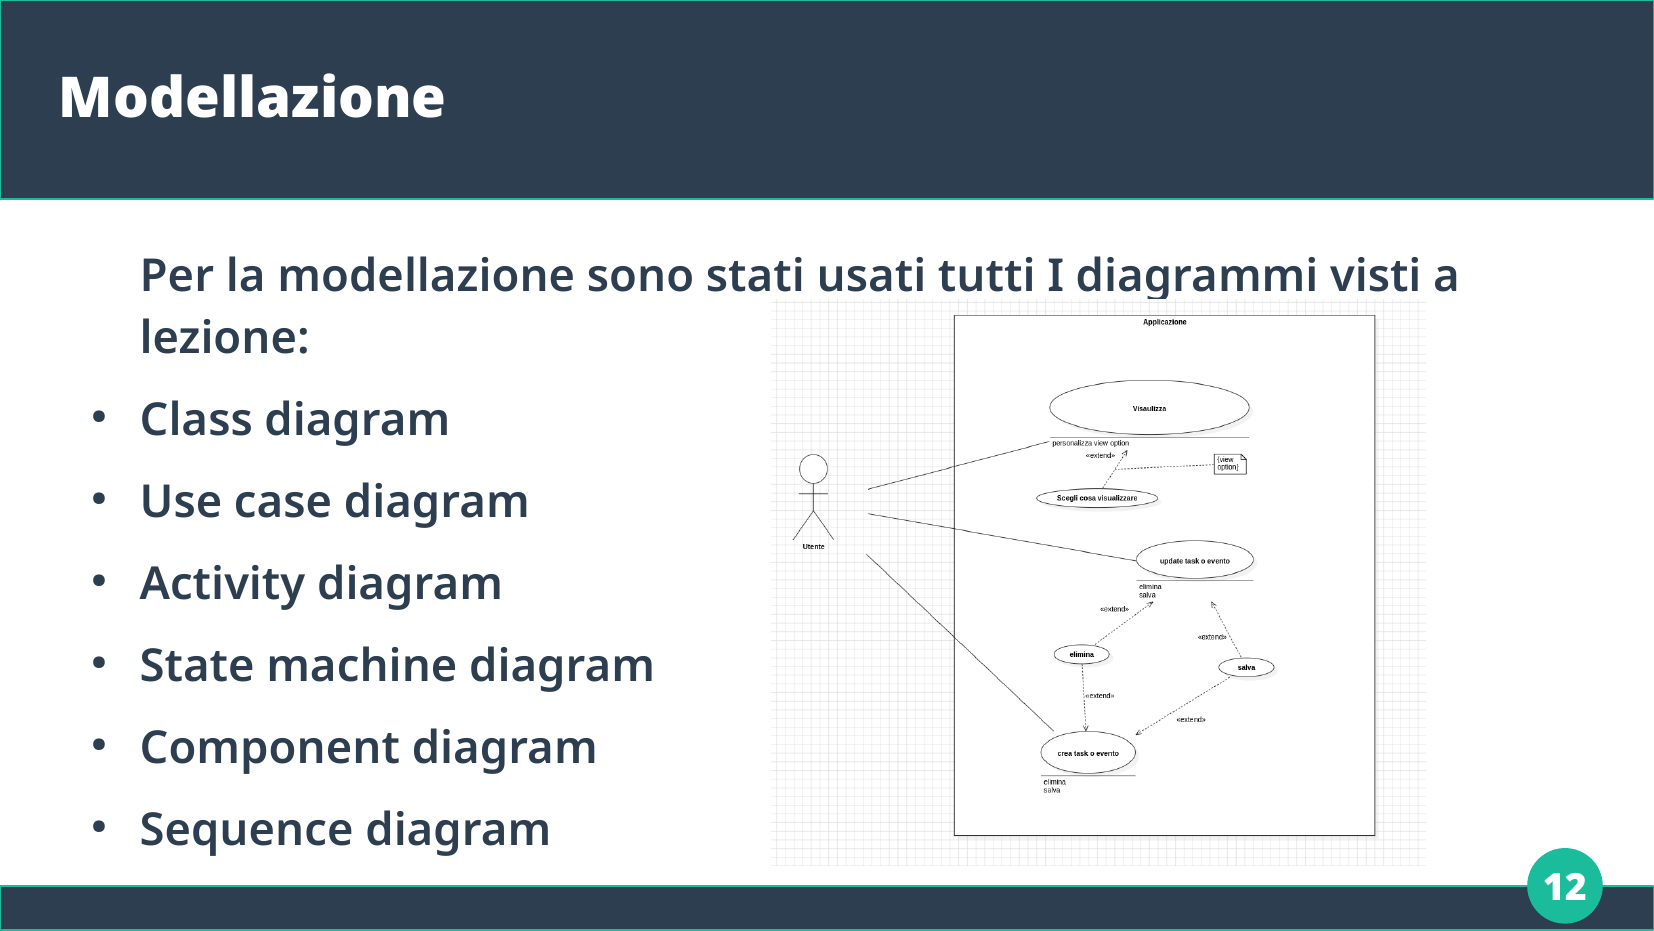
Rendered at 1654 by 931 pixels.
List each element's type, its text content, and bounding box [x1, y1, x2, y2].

list Per la modellazione sono stati usati tutti I diagrammi visti a lezione: Class diagram Use case diagram Activity diagram State machine diagram Component diagram Sequence diagram [75, 242, 1611, 863]
picture [771, 299, 1426, 866]
title Modellazione [59, 37, 1595, 155]
